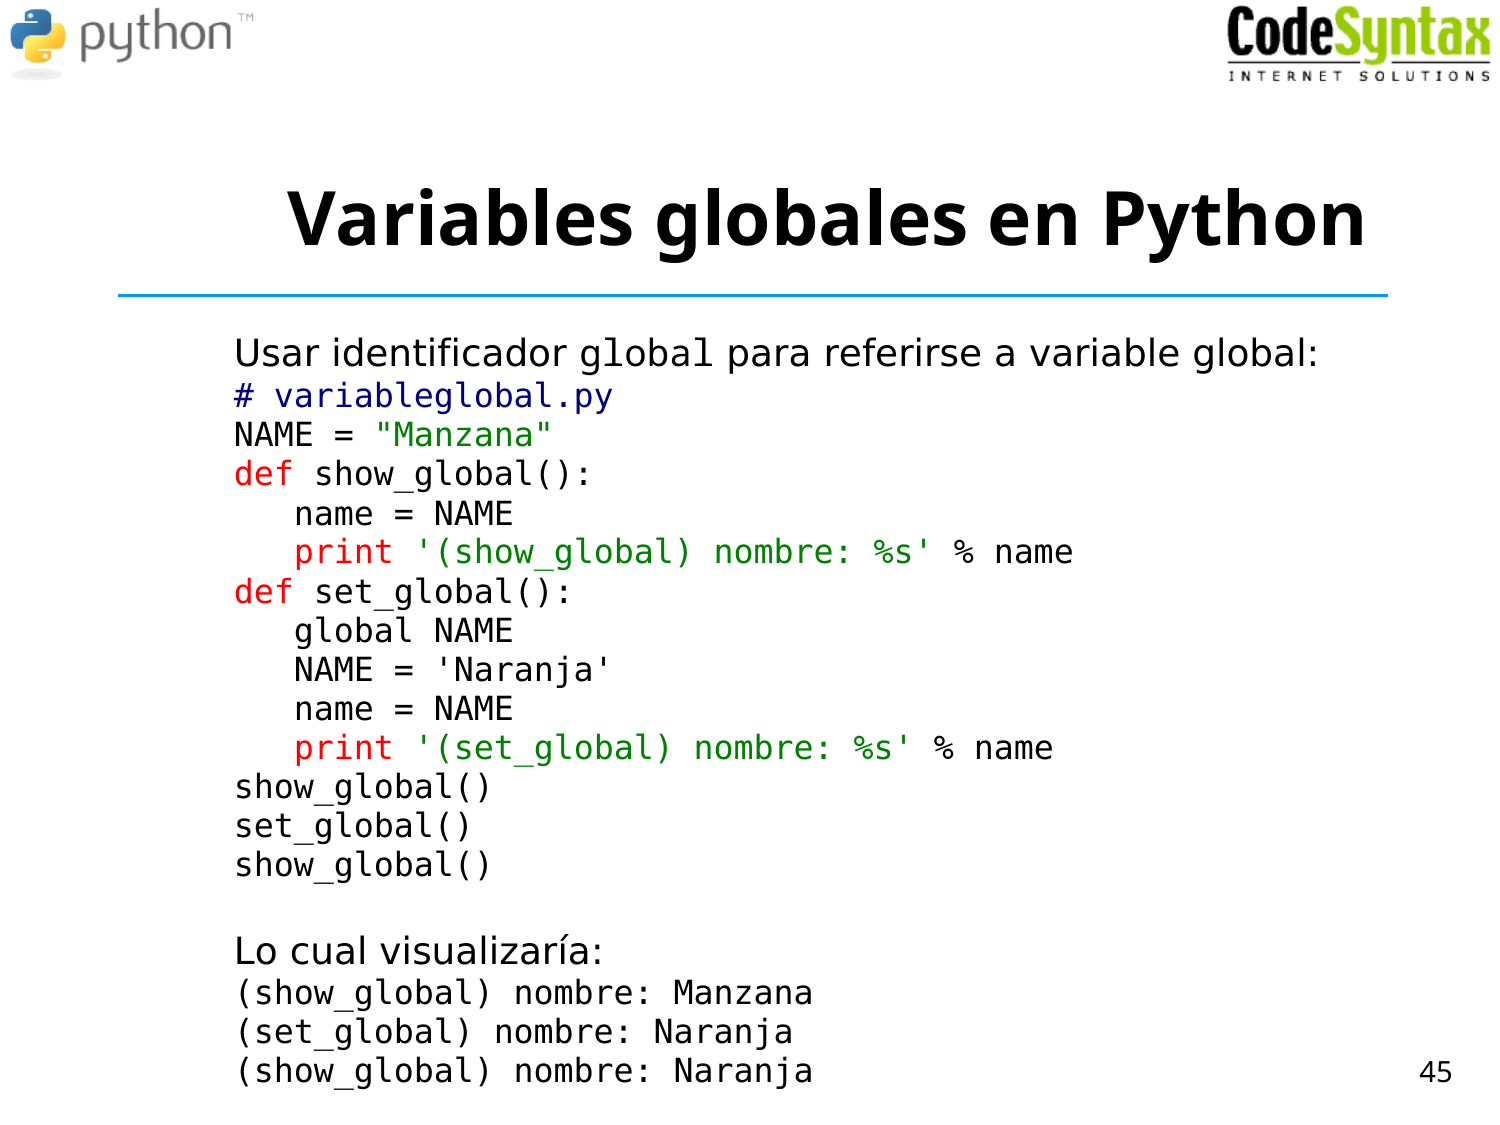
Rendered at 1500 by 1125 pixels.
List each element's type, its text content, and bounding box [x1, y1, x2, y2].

picture [1226, 5, 1500, 83]
list Usar identificador global para referirse a variable global: # variableglobal.py NAME = "Manzana" def show_global(): name = NAME print '(show_global) nombre: %s' % name def set_global(): global NAME NAME = 'Naranja' name = NAME print '(set_global) nombre: %s' % name show_global() set_global() show_global() Lo cual visualizaría: (show_global) nombre: Manzana (set_global) nombre: Naranja (show_global) nombre: Naranja [219, 326, 1495, 1125]
picture [0, 0, 286, 92]
title Variables globales en Python [188, 35, 1468, 276]
